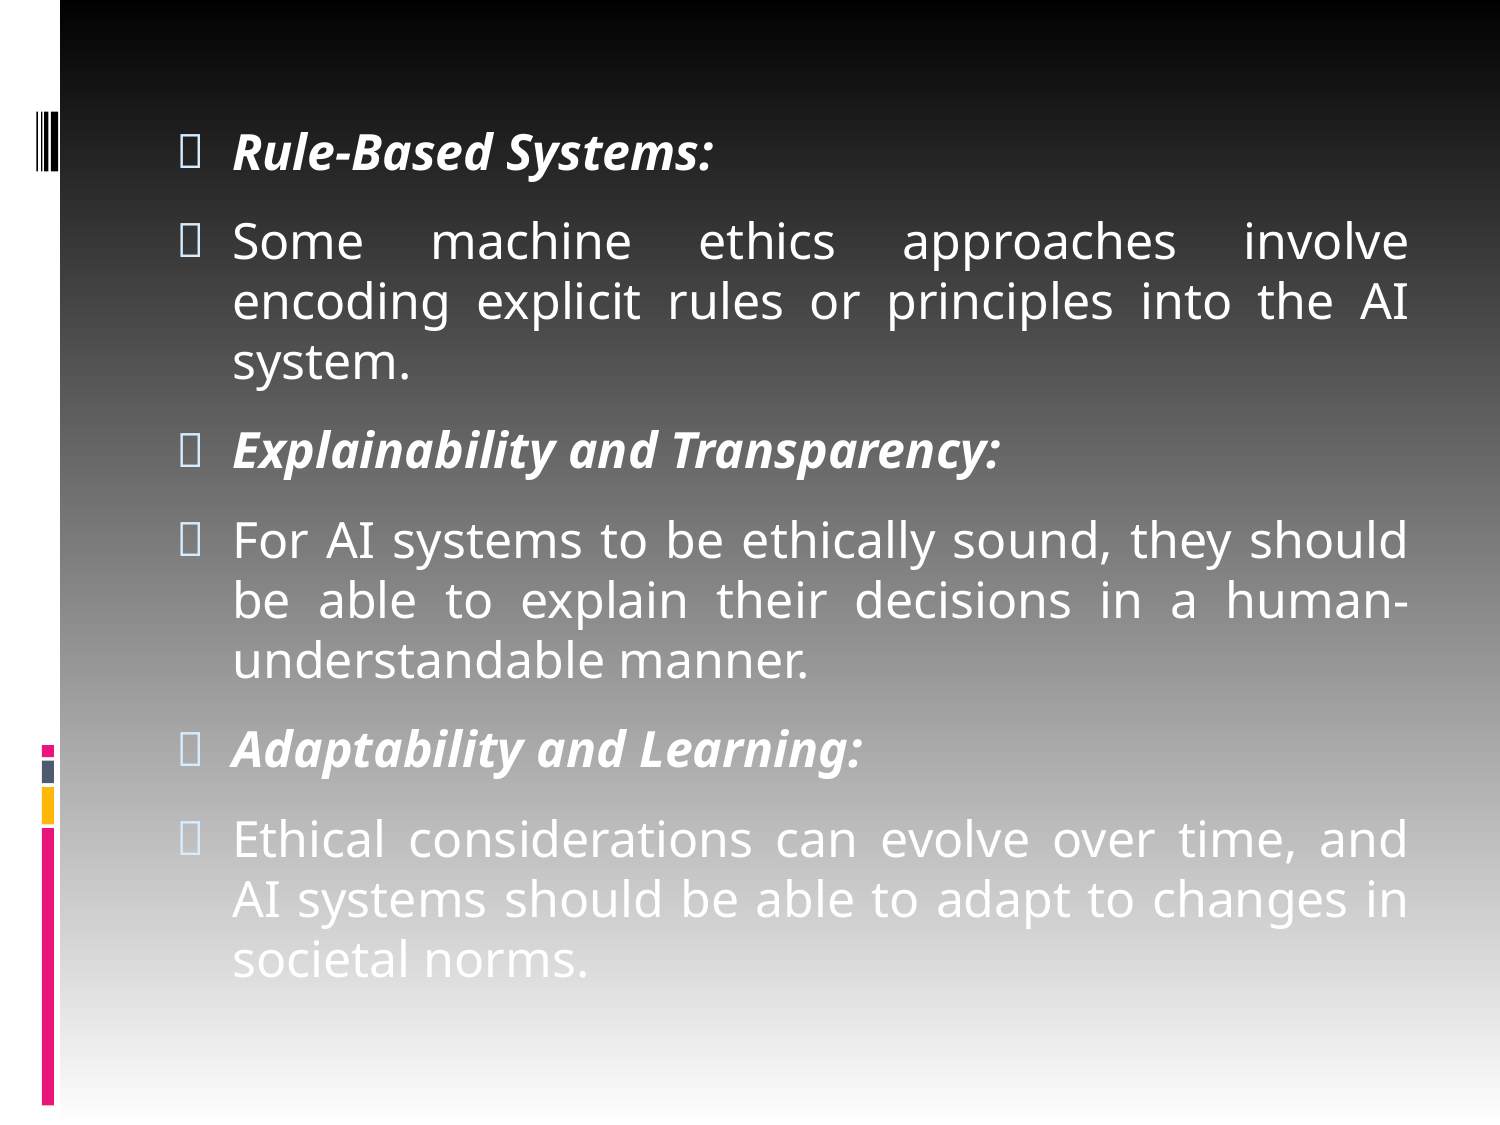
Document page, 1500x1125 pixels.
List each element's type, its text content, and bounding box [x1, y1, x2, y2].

list Rule-Based Systems: Some machine ethics approaches involve encoding explicit rules or principles into the AI system. Explainability and Transparency: For AI systems to be ethically sound, they should be able to explain their decisions in a human-understandable manner. Adaptability and Learning: Ethical considerations can evolve over time, and AI systems should be able to adapt to changes in societal norms. [150, 112, 1425, 1043]
